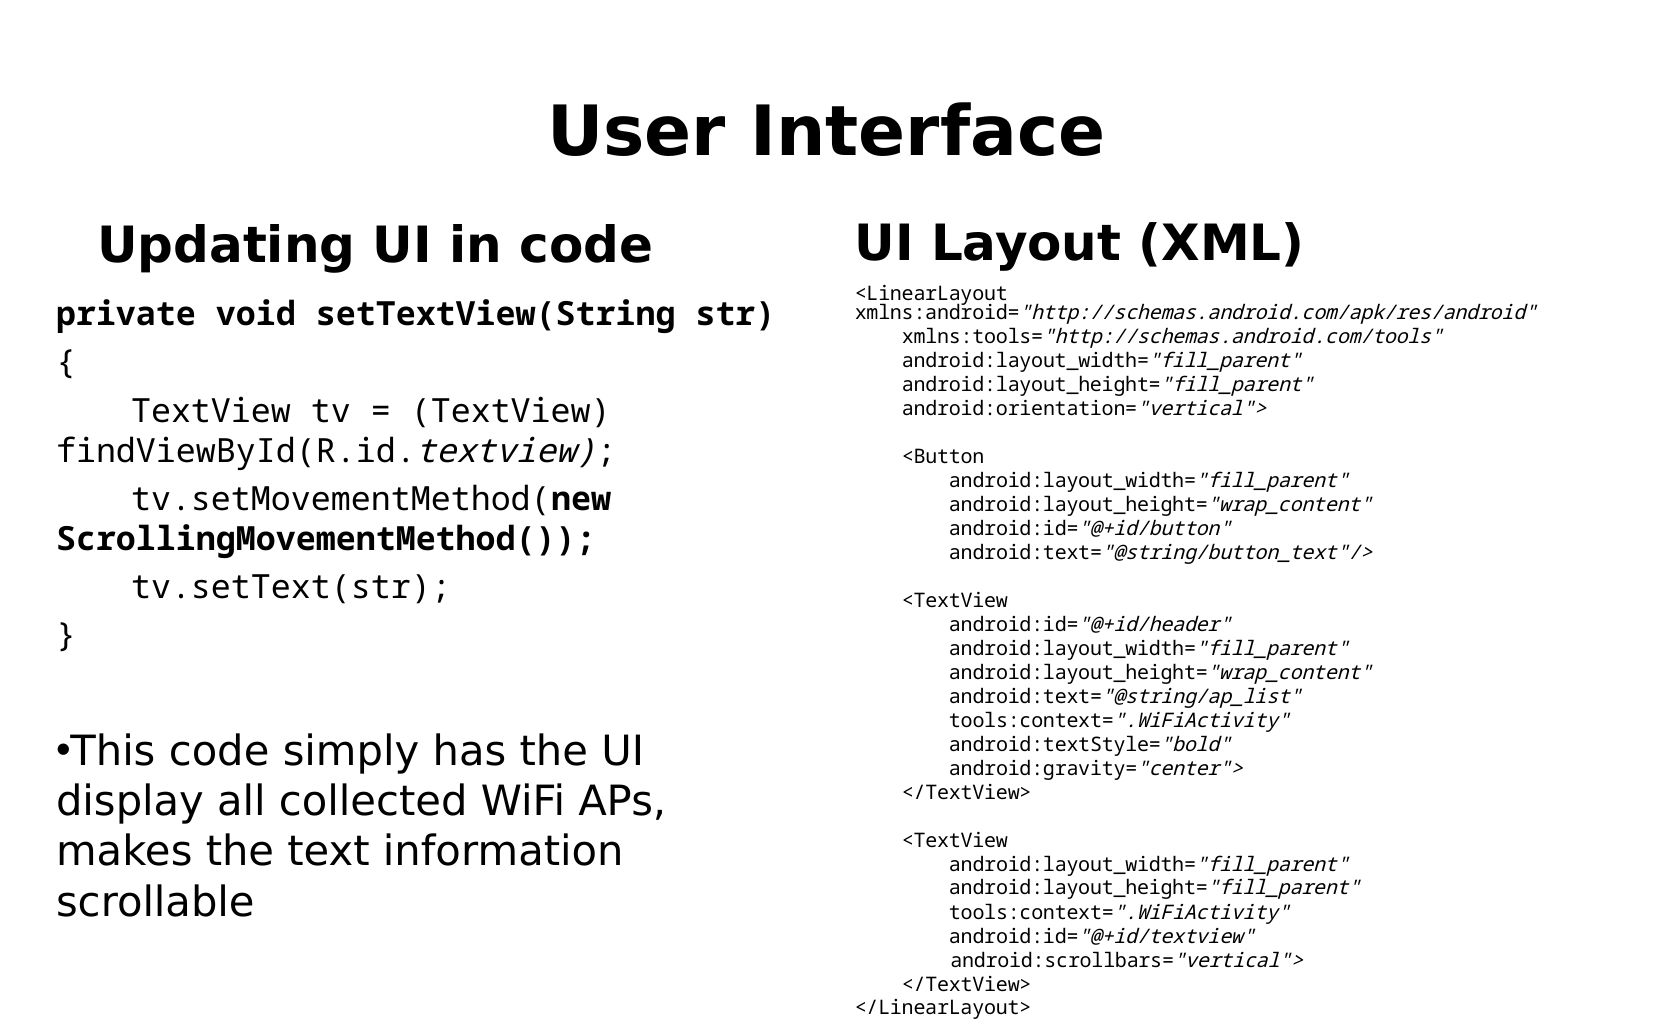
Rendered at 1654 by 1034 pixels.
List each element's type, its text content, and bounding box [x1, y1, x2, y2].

list private void setTextView(String str) { TextView tv = (TextView) findViewById(R.id.textview); tv.setMovementMethod(new ScrollingMovementMethod()); tv.setText(str); } This code simply has the UI display all collected WiFi APs, makes the text information scrollable [41, 285, 814, 1007]
title User Interface [82, 41, 1571, 214]
list Updating UI in code [82, 183, 814, 280]
list <LinearLayout xmlns:android="http://schemas.android.com/apk/res/android" xmlns:tools="http://schemas.android.com/tools" android:layout_width="fill_parent" android:layout_height="fill_parent" android:orientation="vertical"> <Button android:layout_width="fill_parent" android:layout_height="wrap_content" android:id="@+id/button" android:text="@string/button_text"/> <TextView android:id="@+id/header" android:layout_width="fill_parent" android:layout_height="wrap_content" android:text="@string/ap_list" tools:context=".WiFiActivity" android:textStyle="bold" android:gravity="center"> </TextView> <TextView android:layout_width="fill_parent" android:layout_height="fill_parent" tools:context=".WiFiActivity" android:id="@+id/textview" android:scrollbars="vertical"> </TextView> </LinearLayout> [839, 277, 1654, 1034]
list UI Layout (XML) [839, 181, 1571, 277]
